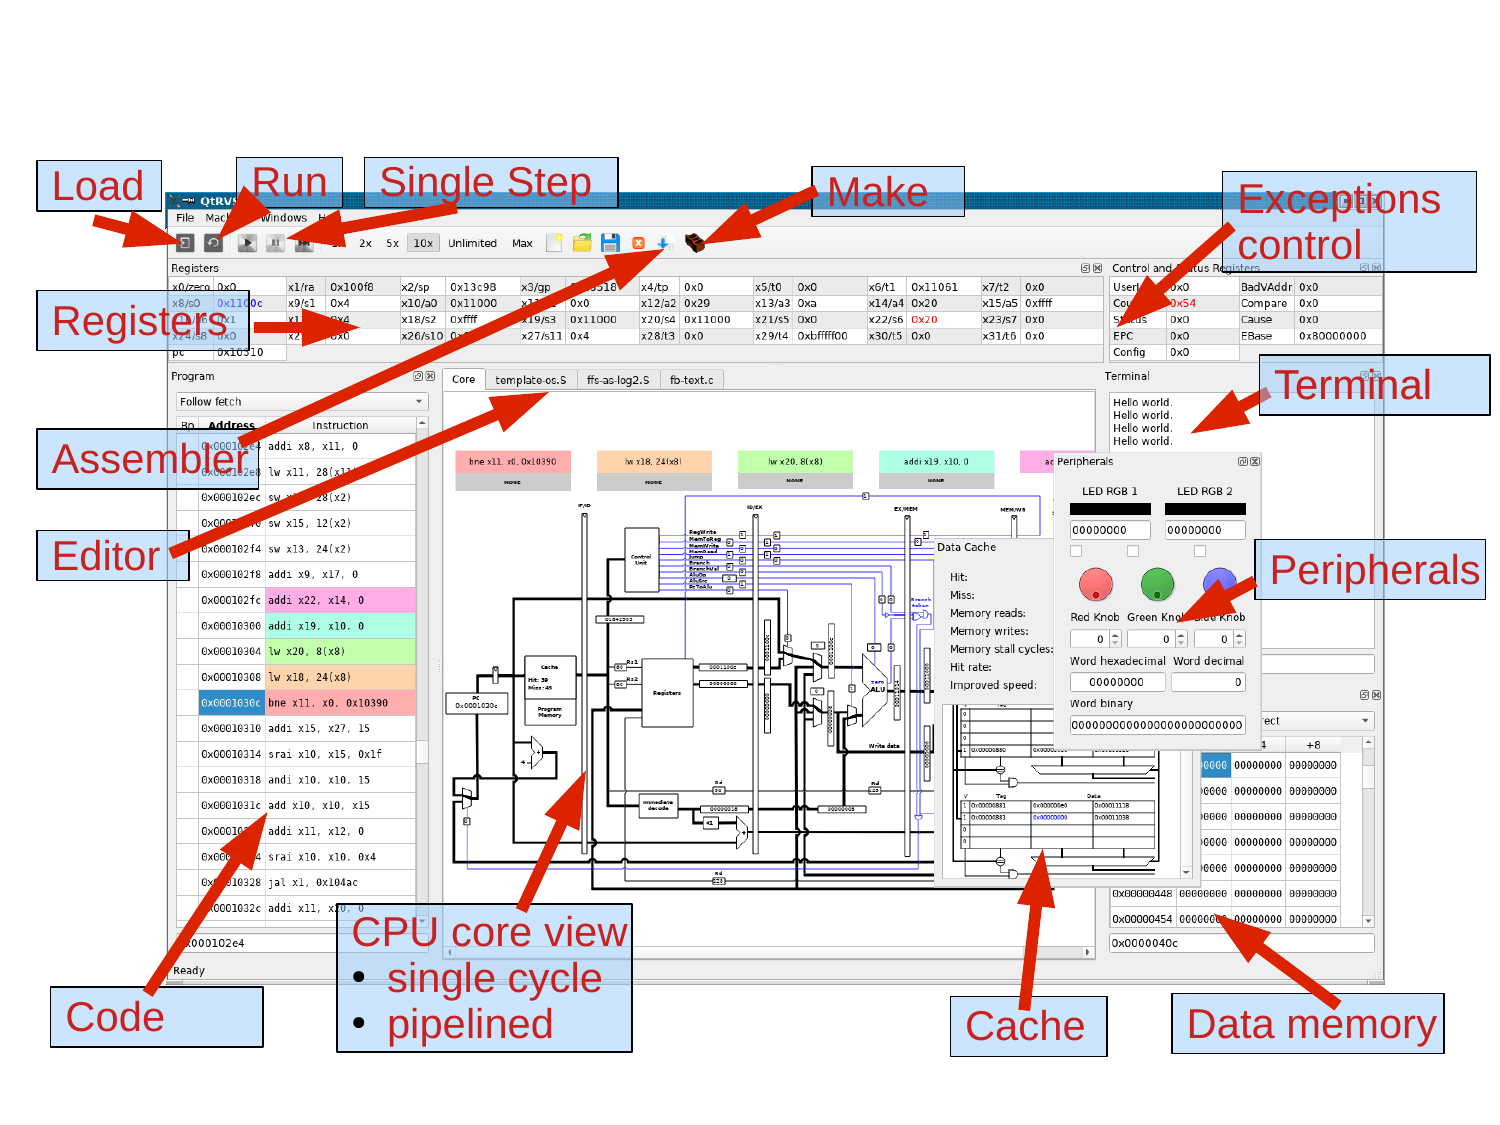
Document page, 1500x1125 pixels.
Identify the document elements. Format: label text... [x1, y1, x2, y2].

text_box Peripherals [1254, 539, 1486, 600]
text_box Exceptions control [1222, 171, 1477, 273]
text_box Load [36, 160, 162, 211]
text_box CPU core view single cycle pipelined [336, 904, 633, 1052]
text_box Assembler [36, 428, 259, 489]
text_box Run [236, 157, 343, 208]
text_box Make [812, 166, 965, 217]
text_box Terminal [1259, 355, 1491, 416]
text_box Data memory [1171, 993, 1445, 1054]
text_box Run [258, 170, 274, 181]
picture [165, 209, 1385, 985]
text_box Code [50, 987, 263, 1048]
text_box Cache [950, 996, 1108, 1057]
text_box Single Step [364, 157, 619, 208]
picture [340, 210, 404, 222]
text_box Registers [36, 290, 250, 351]
text_box Editor [36, 530, 190, 581]
